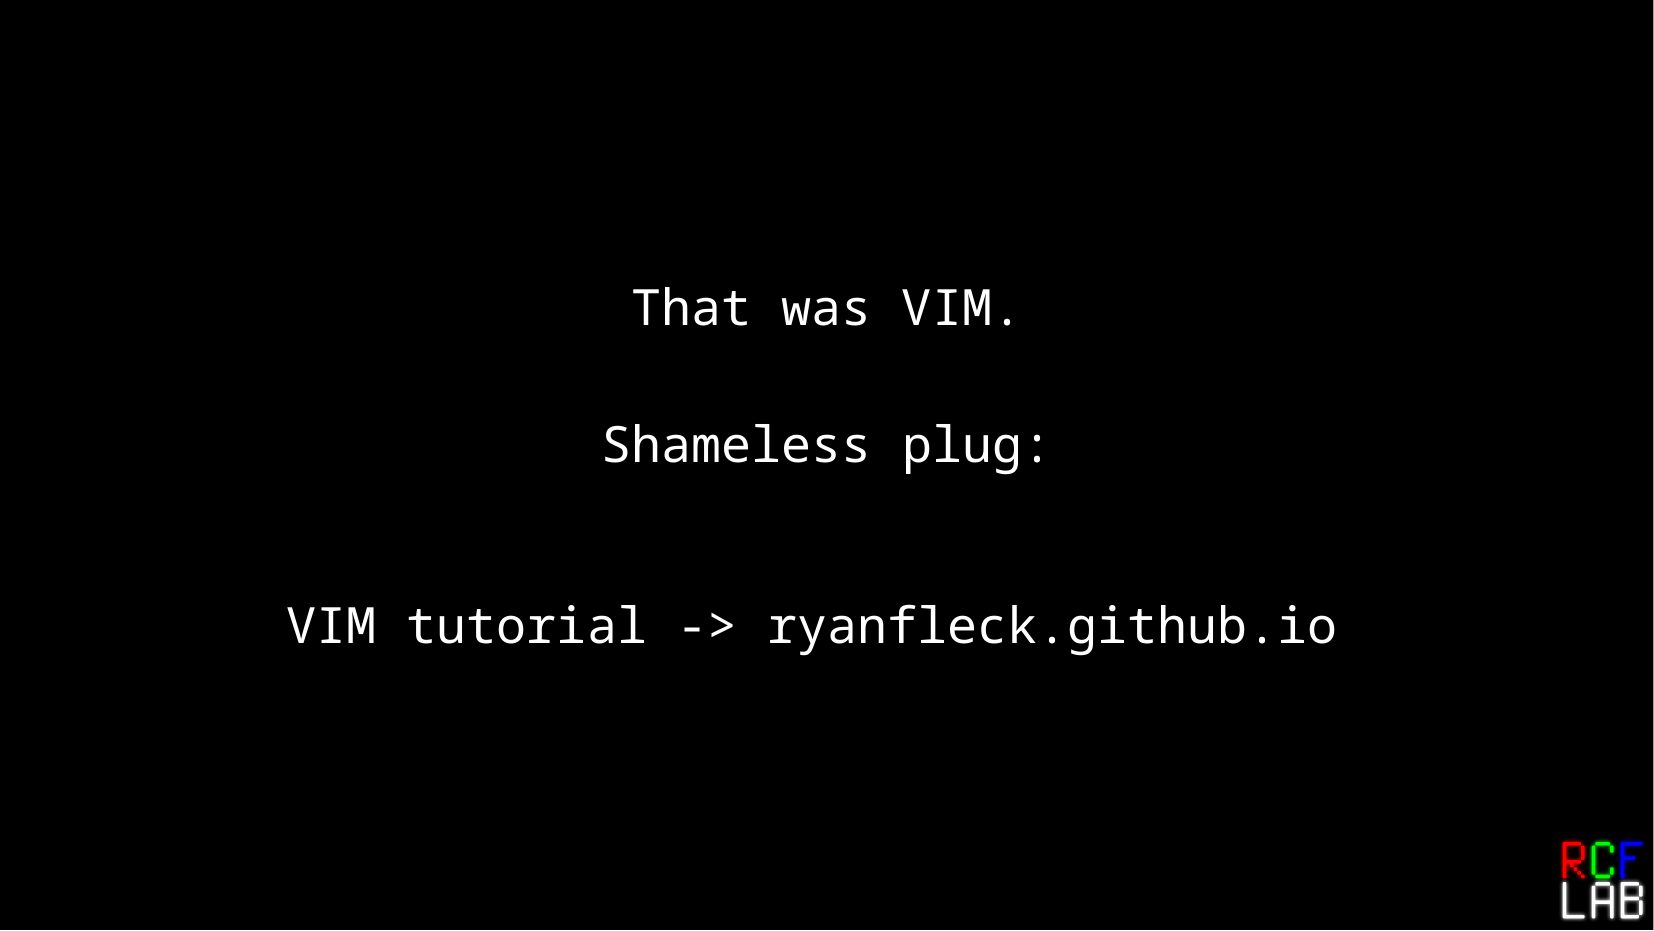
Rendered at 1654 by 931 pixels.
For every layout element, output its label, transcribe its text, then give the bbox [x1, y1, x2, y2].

list That was VIM. Shameless plug: VIM tutorial -> ryanfleck.github.io [124, 125, 1530, 805]
picture [1559, 838, 1646, 922]
